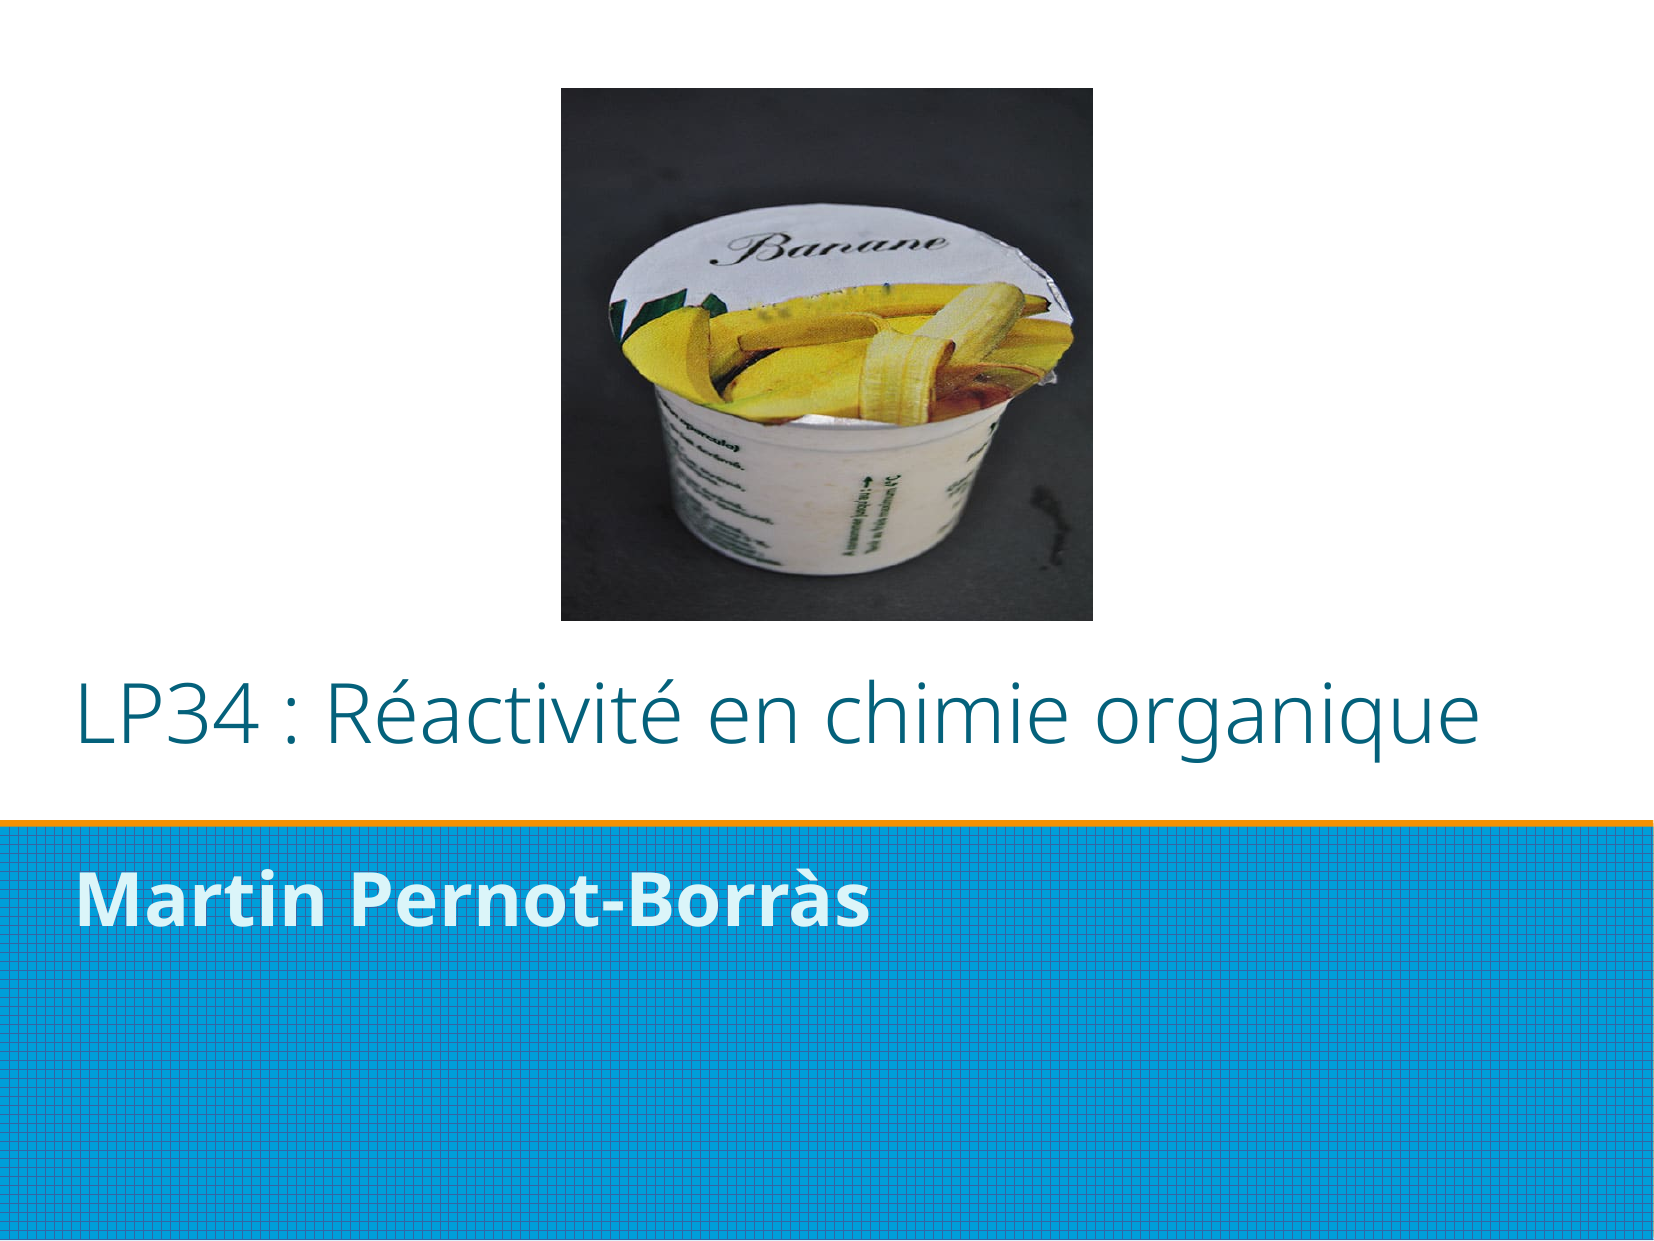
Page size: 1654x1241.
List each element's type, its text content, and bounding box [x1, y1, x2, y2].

subtitle Martin Pernot-Borràs [73, 846, 1551, 1103]
picture [561, 88, 1093, 621]
title LP34 : Réactivité en chimie organique [73, 59, 1551, 768]
